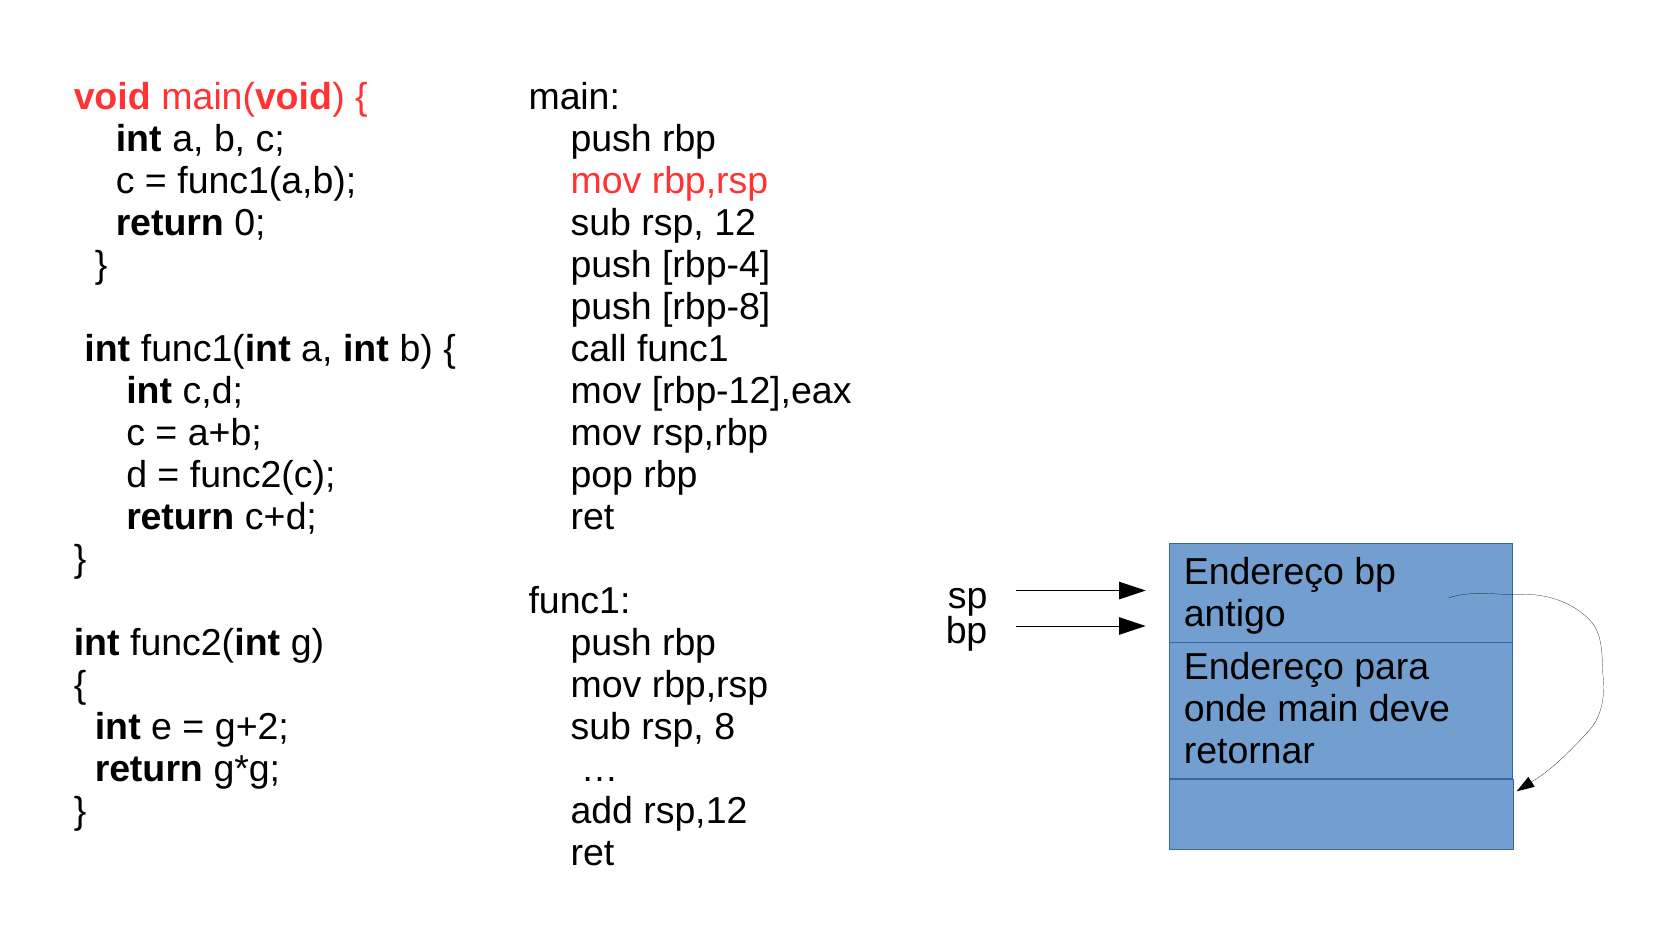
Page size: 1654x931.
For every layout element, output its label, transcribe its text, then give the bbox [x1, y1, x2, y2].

text_box main: push rbp mov rbp,rsp sub rsp, 12 push [rbp-4] push [rbp-8] call func1 mov [rbp-12],eax mov rsp,rbp pop rbp ret func1: push rbp mov rbp,rsp sub rsp, 8 … add rsp,12 ret [513, 68, 939, 881]
text_box [1169, 779, 1514, 837]
text_box Endereço para onde main deve retornar [1169, 643, 1513, 779]
text_box Endereço bp antigo [1169, 543, 1513, 643]
text_box bp [939, 624, 1003, 660]
text_box sp [939, 566, 1003, 624]
text_box void main(void) { int a, b, c; c = func1(a,b); return 0; } int func1(int a, int b) { int c,d; c = a+b; d = func2(c); return c+d; } int func2(int g) { int e = g+2; return g*g; } [59, 67, 485, 839]
